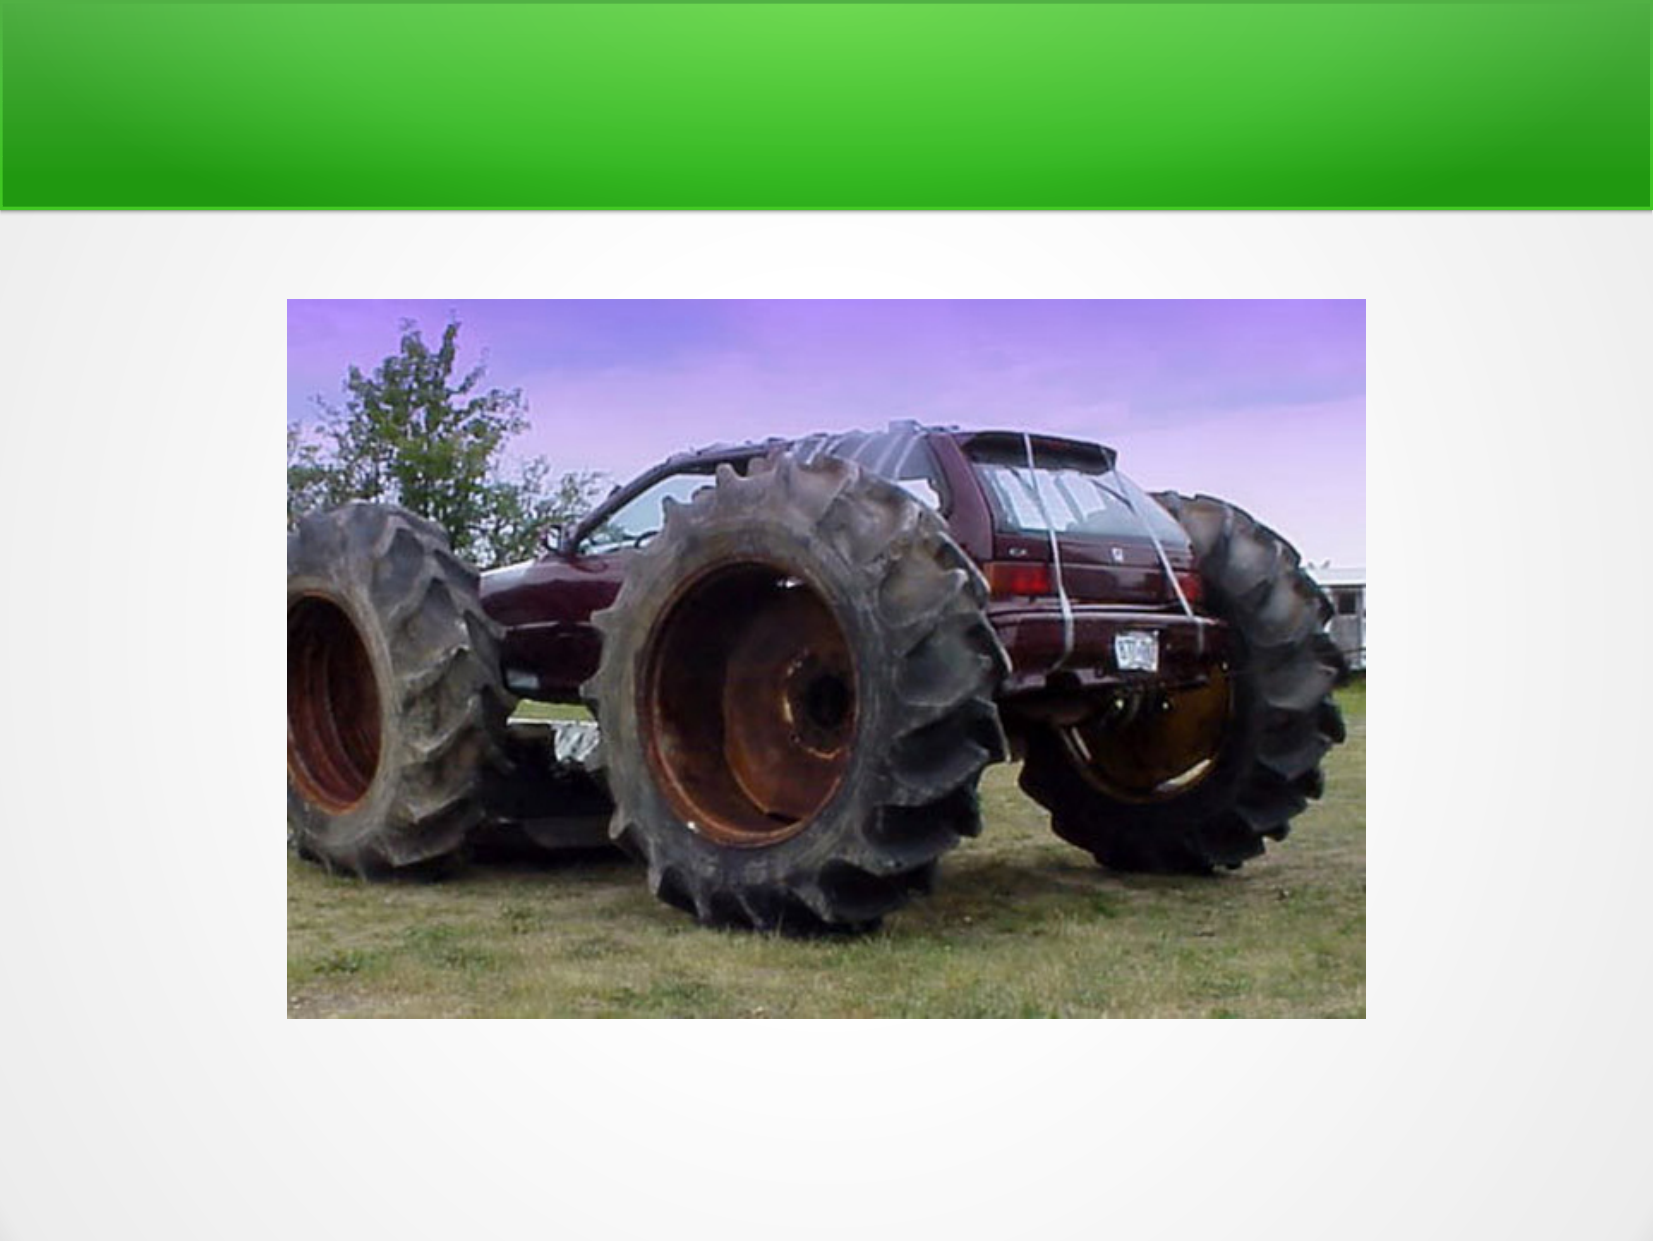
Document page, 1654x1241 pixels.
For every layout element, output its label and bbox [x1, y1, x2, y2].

picture [287, 299, 1366, 1019]
